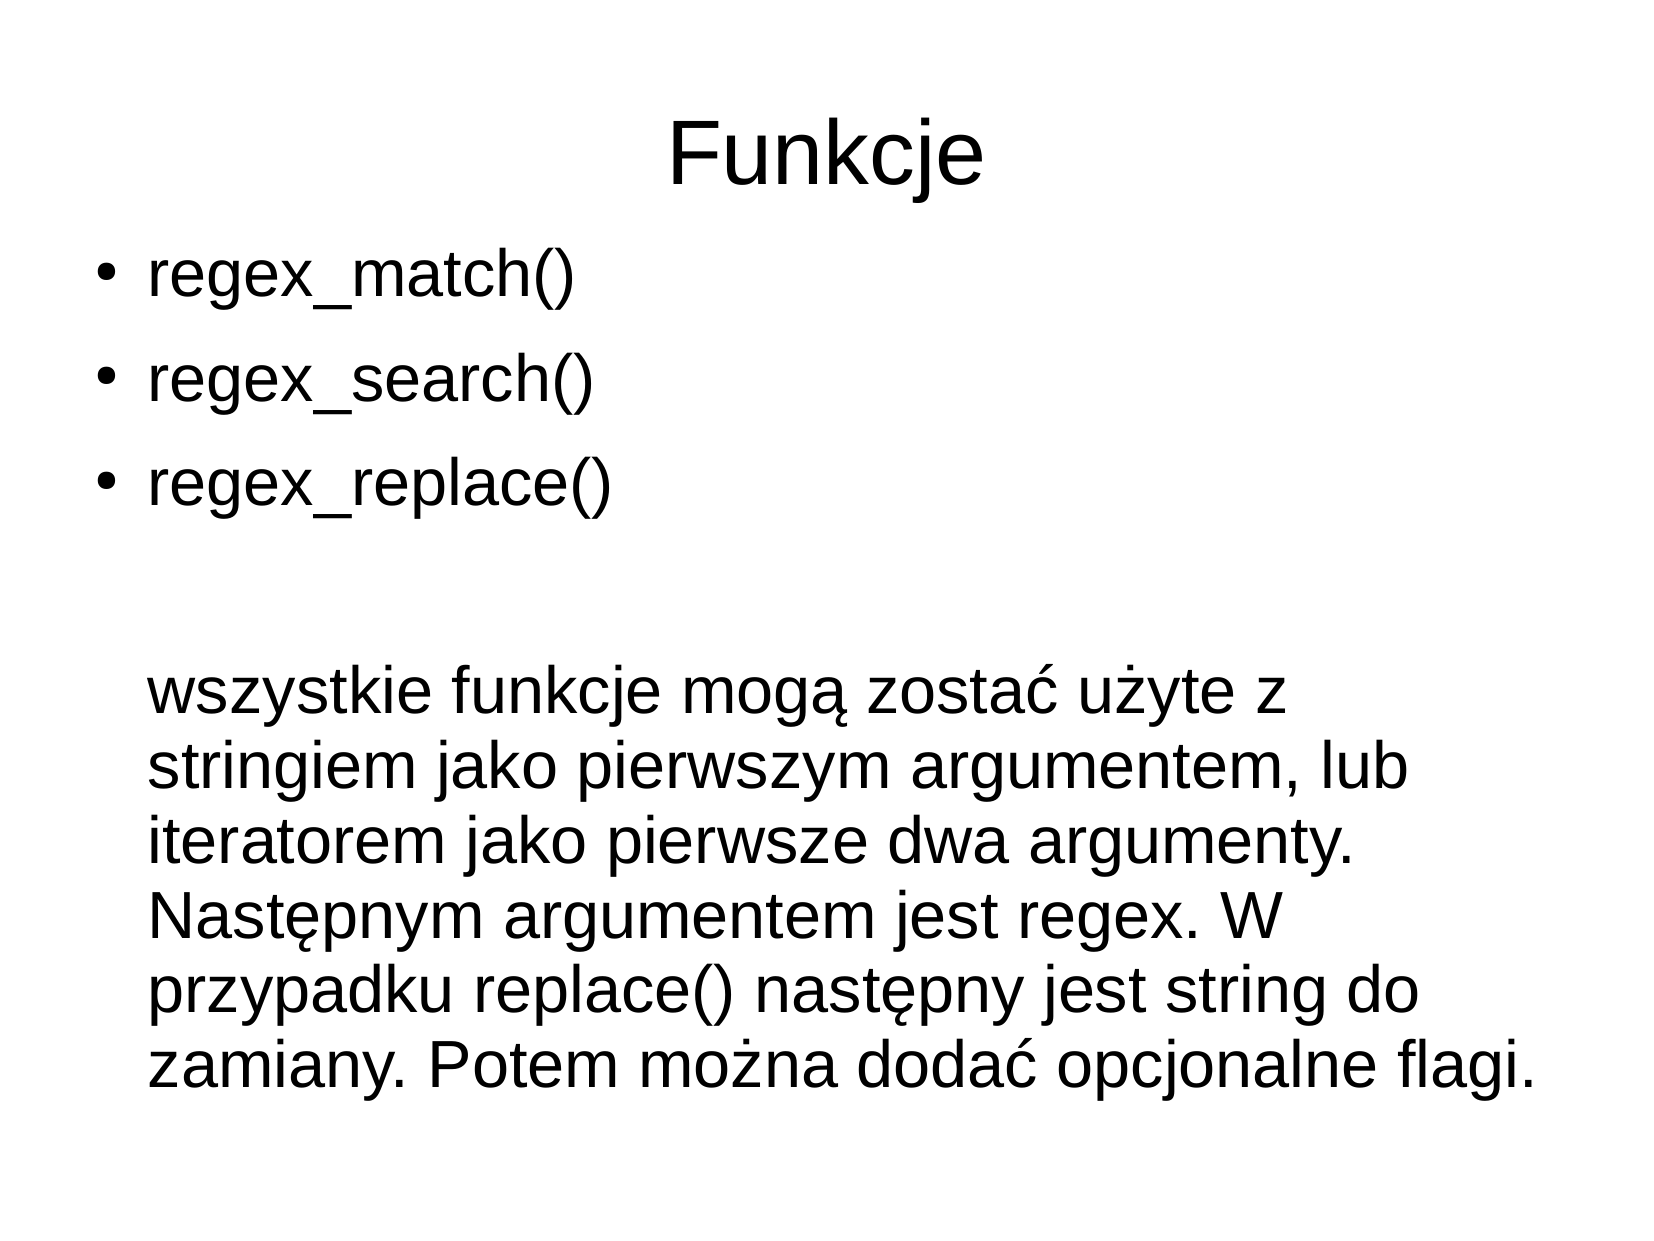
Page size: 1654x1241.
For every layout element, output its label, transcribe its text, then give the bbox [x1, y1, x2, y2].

title Funkcje [82, 49, 1571, 257]
list regex_match() regex_search() regex_replace() wszystkie funkcje mogą zostać użyte z stringiem jako pierwszym argumentem, lub iteratorem jako pierwsze dwa argumenty. Następnym argumentem jest regex. W przypadku replace() następny jest string do zamiany. Potem można dodać opcjonalne flagi. [76, 236, 1565, 1103]
